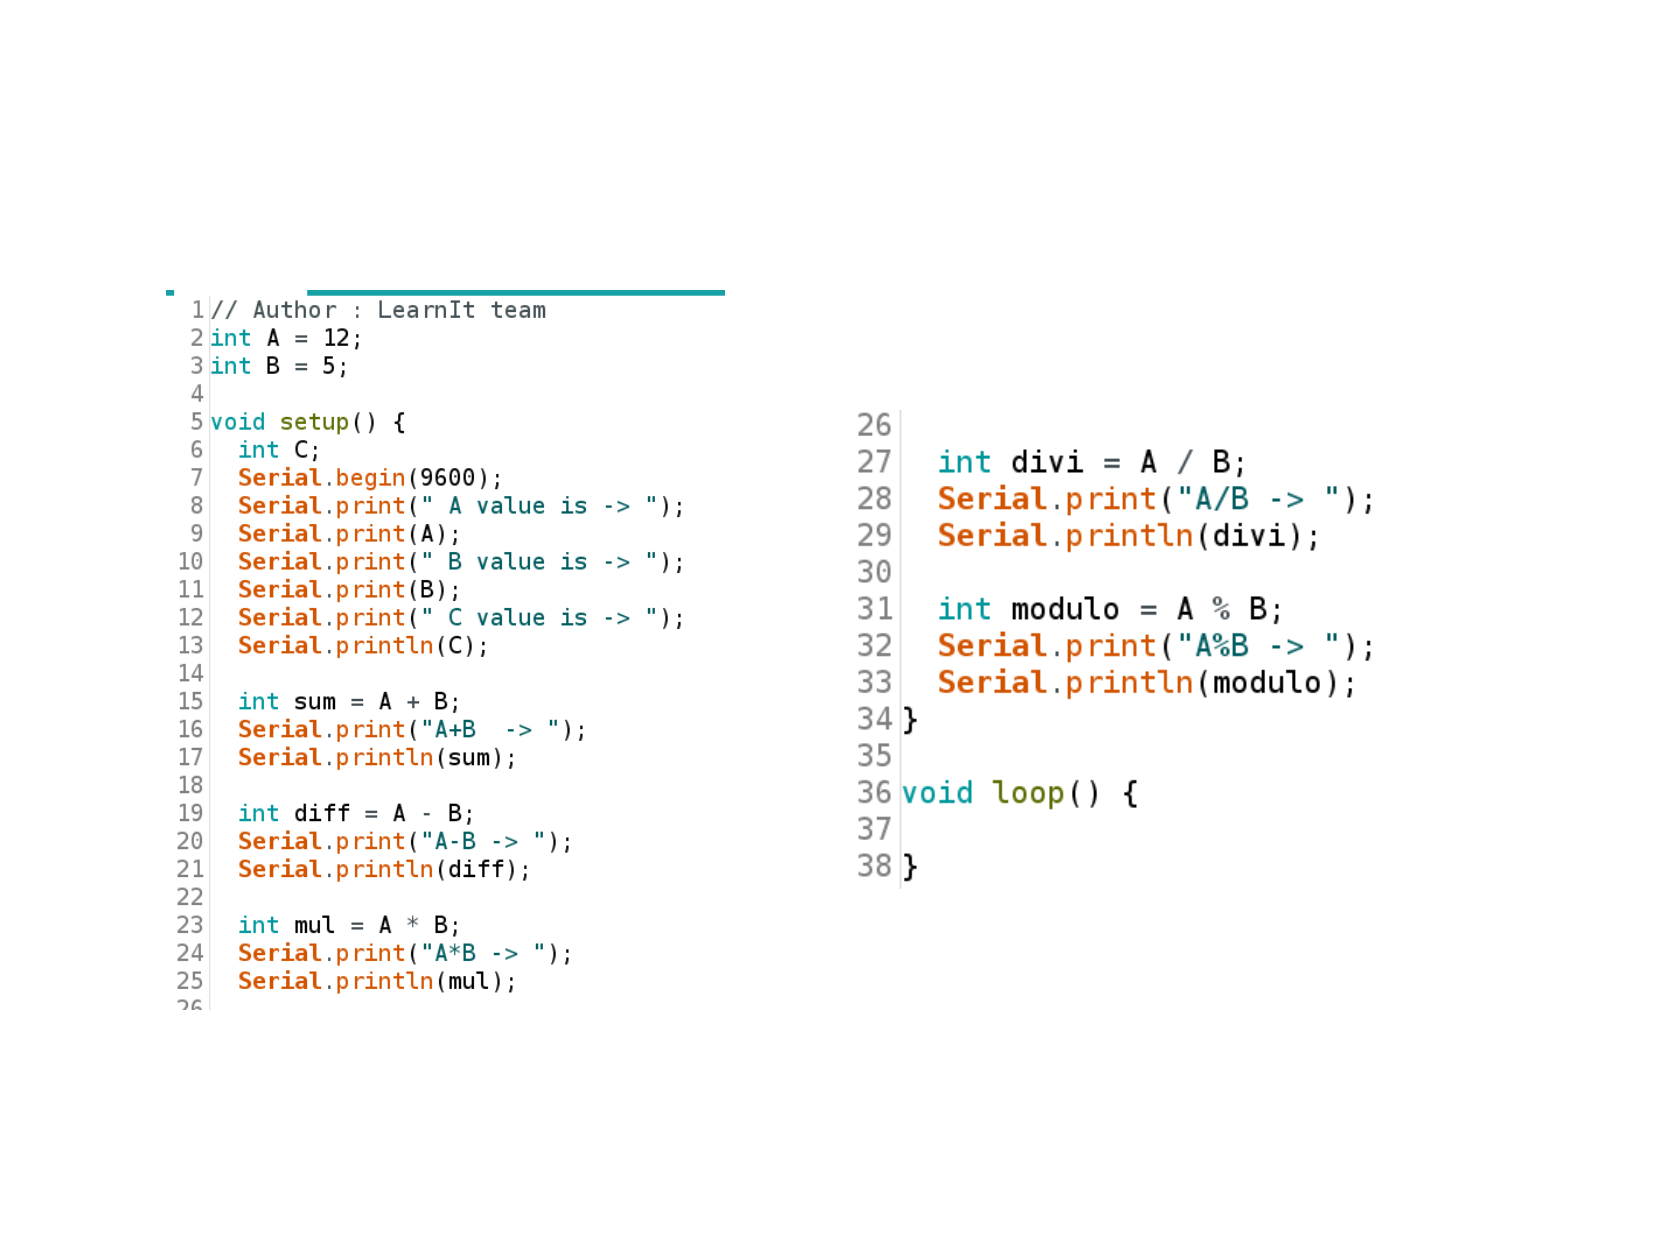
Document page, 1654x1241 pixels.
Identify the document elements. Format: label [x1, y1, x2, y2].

picture [845, 410, 1572, 889]
picture [166, 290, 725, 1010]
